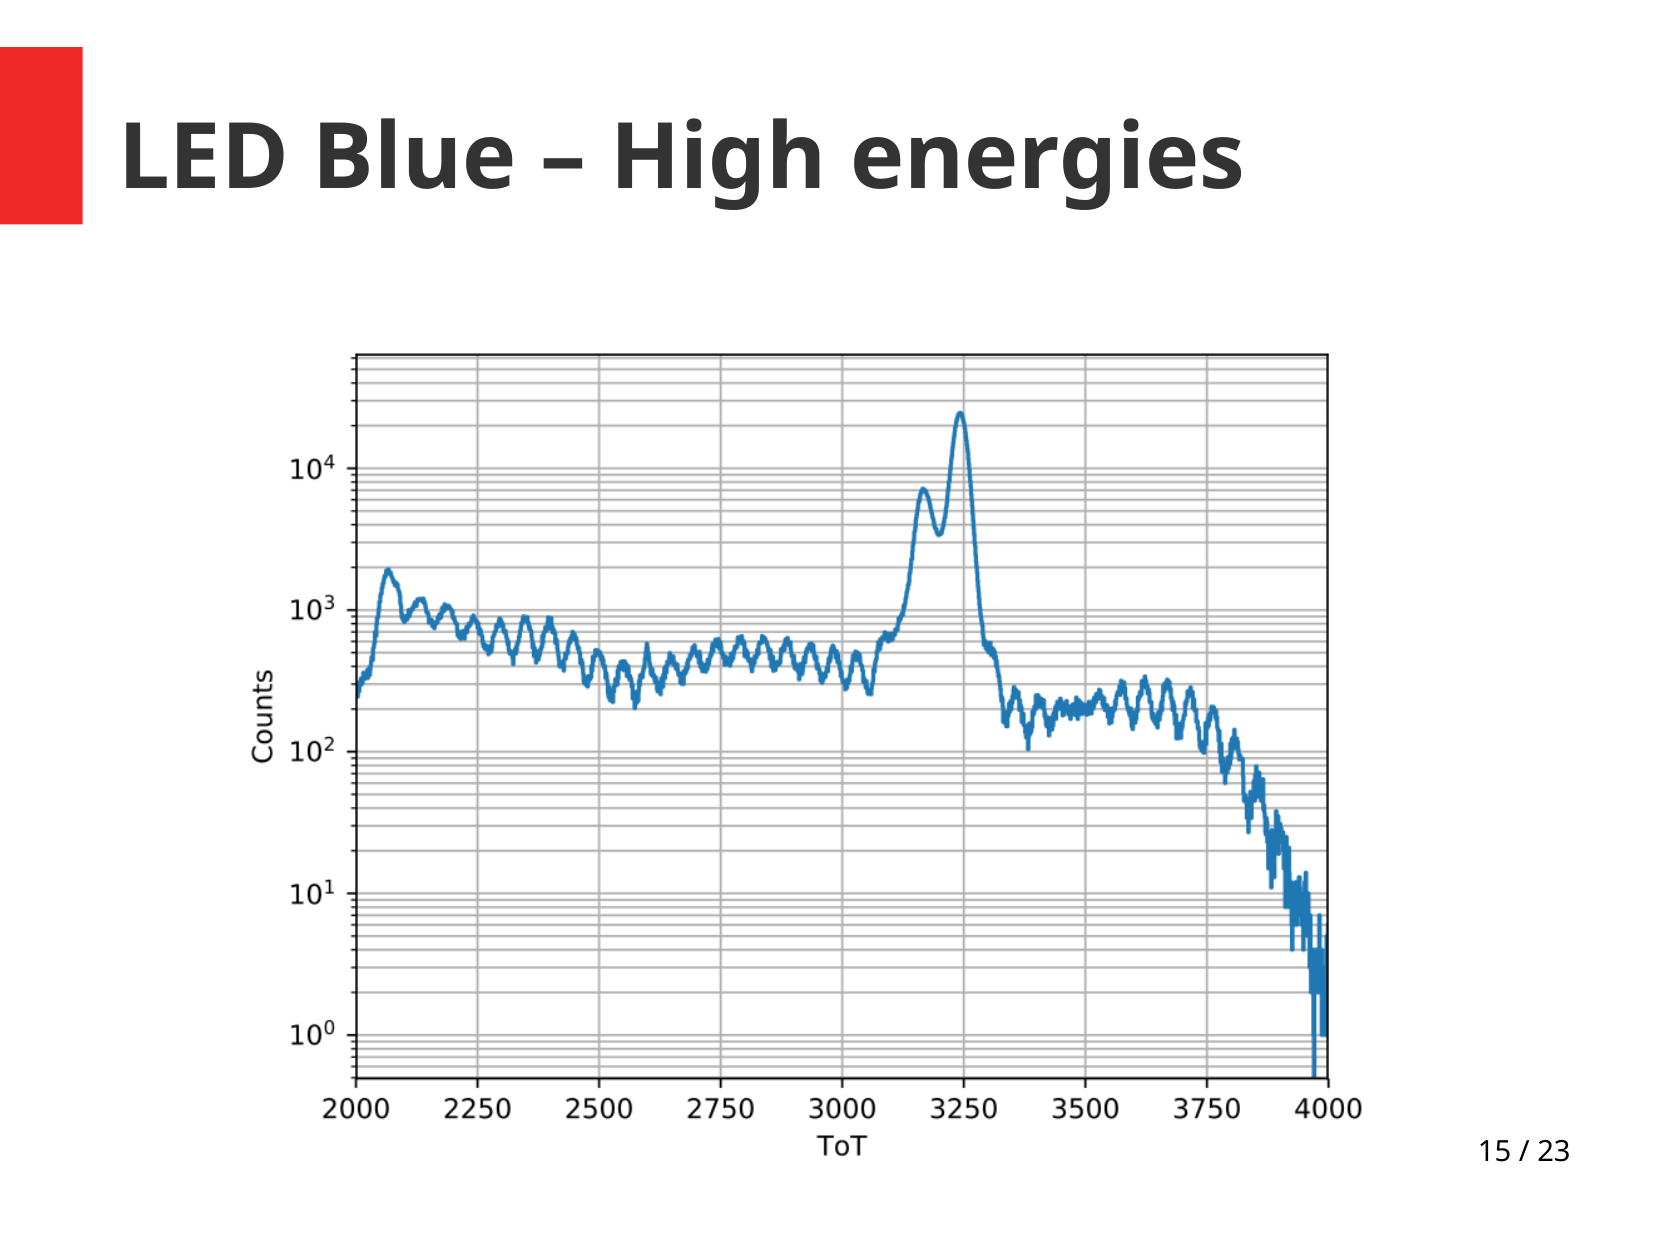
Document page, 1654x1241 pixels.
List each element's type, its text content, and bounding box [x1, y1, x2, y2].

picture [200, 242, 1453, 1182]
title LED Blue – High energies [118, 49, 1571, 257]
